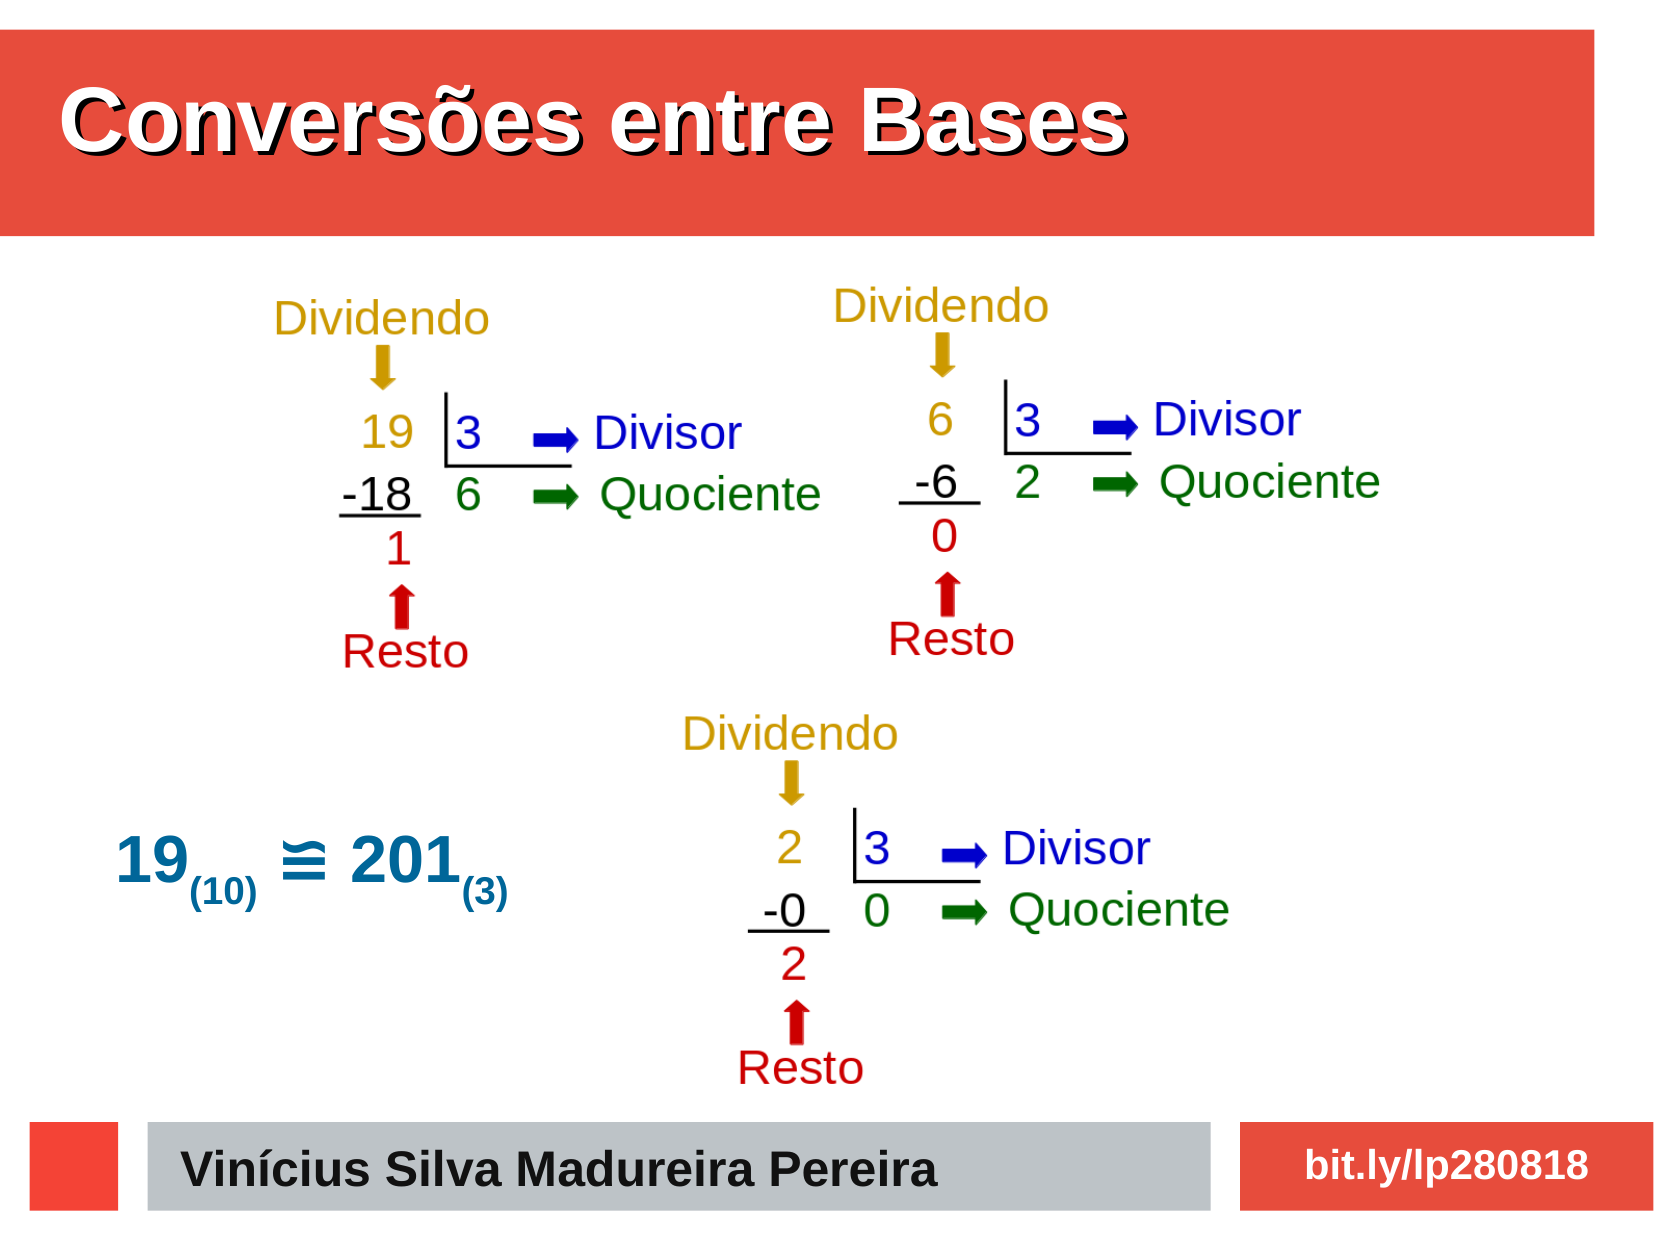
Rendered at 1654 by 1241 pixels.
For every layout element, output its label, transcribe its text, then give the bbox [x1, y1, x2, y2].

title Conversões entre Bases [59, 23, 1595, 172]
text_box 19(10) ≌ 201(3) [100, 814, 562, 922]
text_box Vinícius Silva Madureira Pereira [165, 1133, 1170, 1205]
picture [251, 247, 1402, 1111]
text_box bit.ly/lp280818 [1228, 1134, 1654, 1205]
